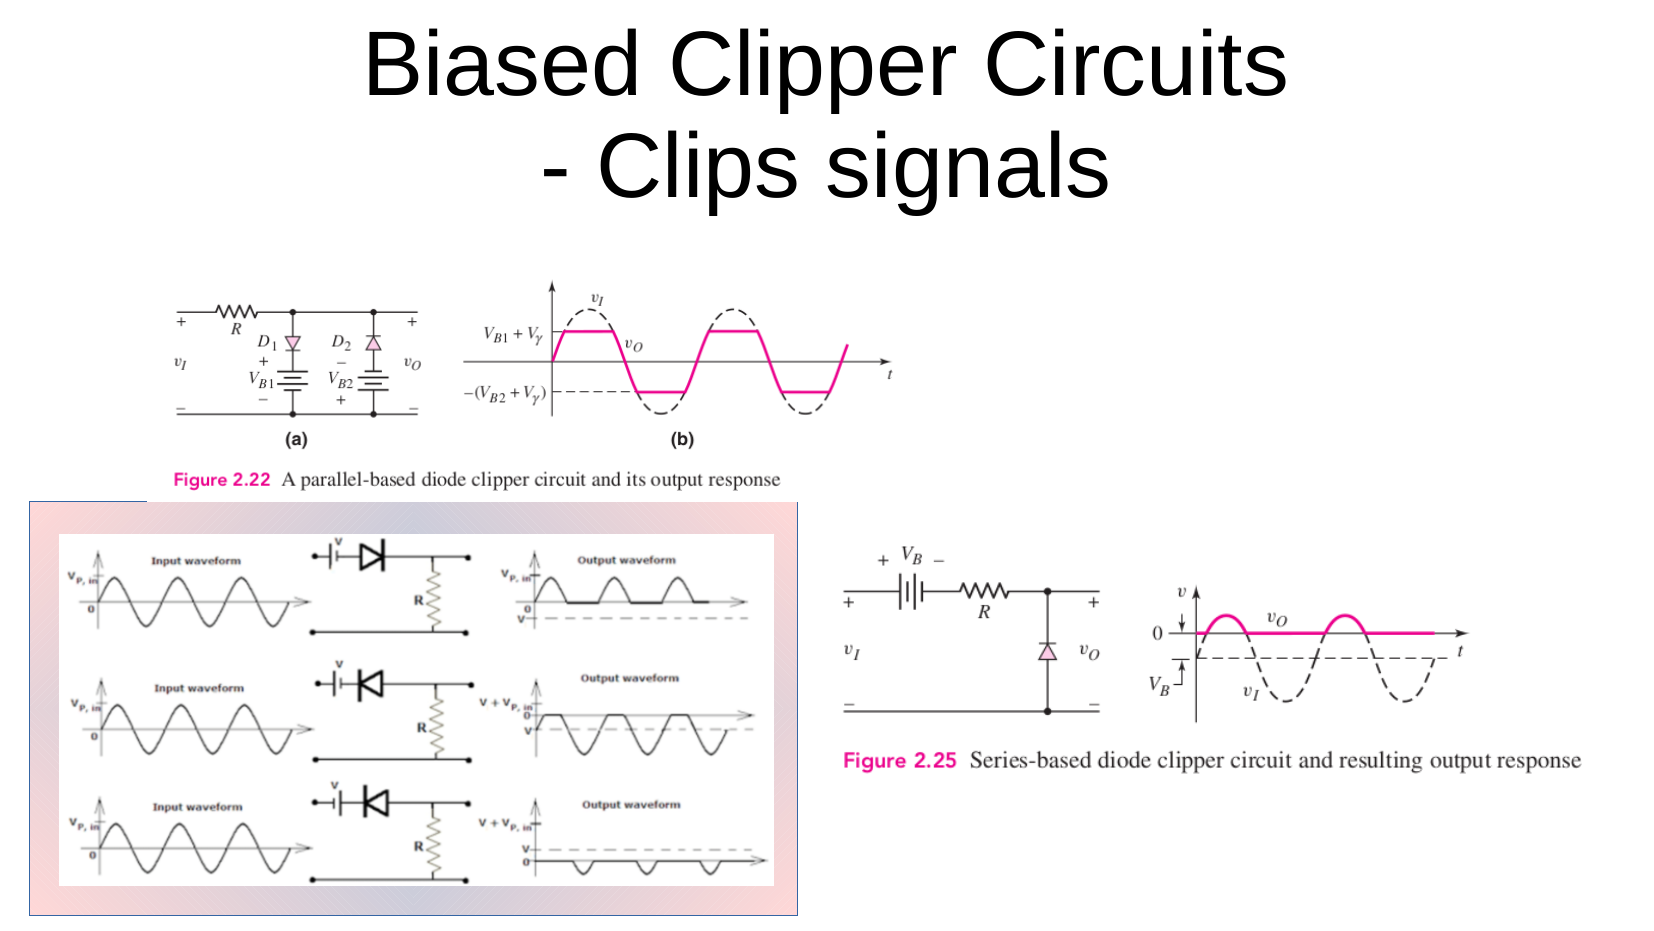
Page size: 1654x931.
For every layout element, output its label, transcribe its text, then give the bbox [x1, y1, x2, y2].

picture [147, 252, 916, 502]
title Biased Clipper Circuits - Clips signals [82, 12, 1571, 218]
text_box [29, 501, 798, 916]
picture [824, 531, 1595, 789]
picture [59, 534, 774, 886]
